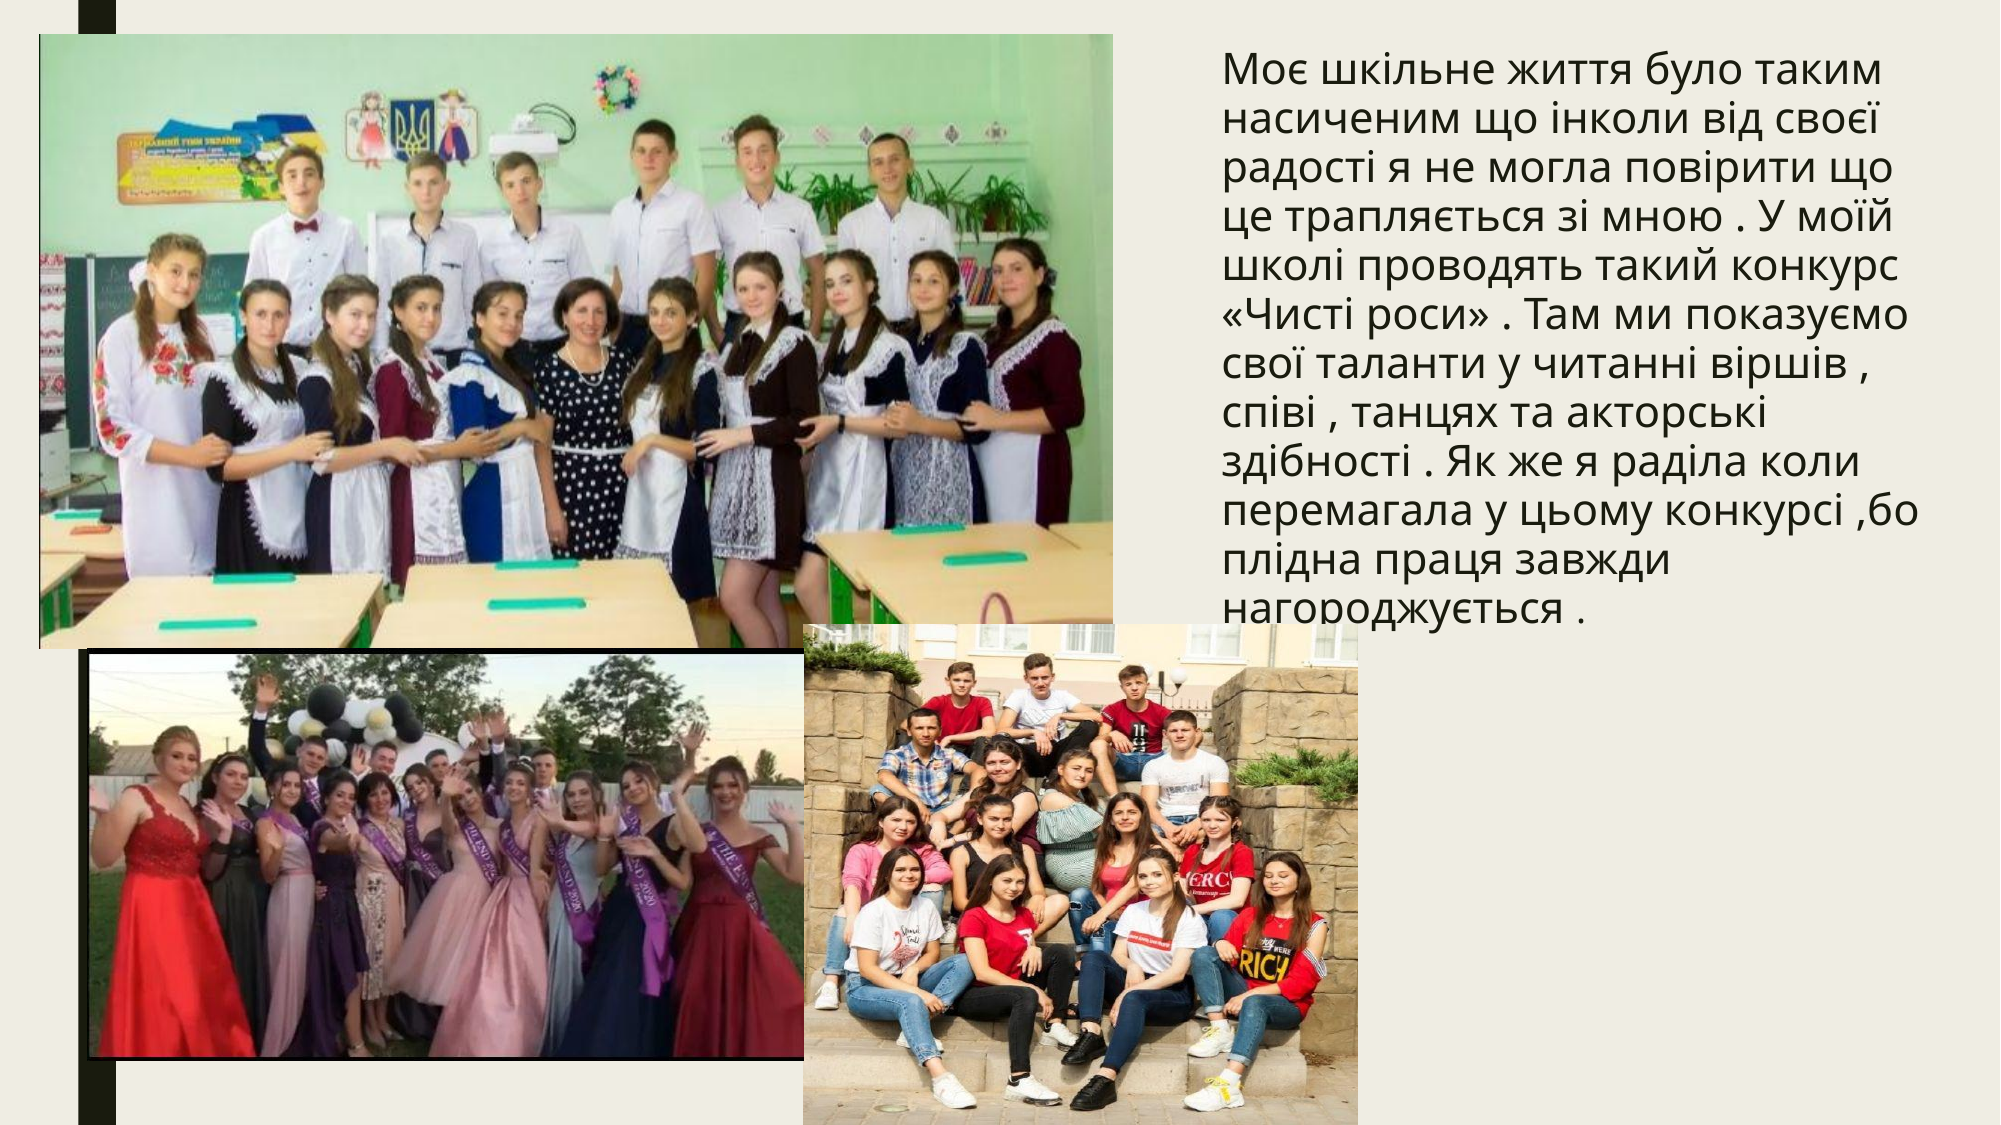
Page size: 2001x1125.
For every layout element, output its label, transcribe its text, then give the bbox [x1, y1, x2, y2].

list Моє шкільне життя було таким насиченим що інколи від своєї радості я не могла повірити що це трапляється зі мною . У моїй школі проводять такий конкурс «Чисті роси» . Там ми показуємо свої таланти у читанні віршів , співі , танцях та акторські здібності . Як же я раділа коли перемагала у цьому конкурсі ,бо плідна праця завжди нагороджується . [1206, 37, 1944, 649]
picture [39, 34, 1358, 1125]
